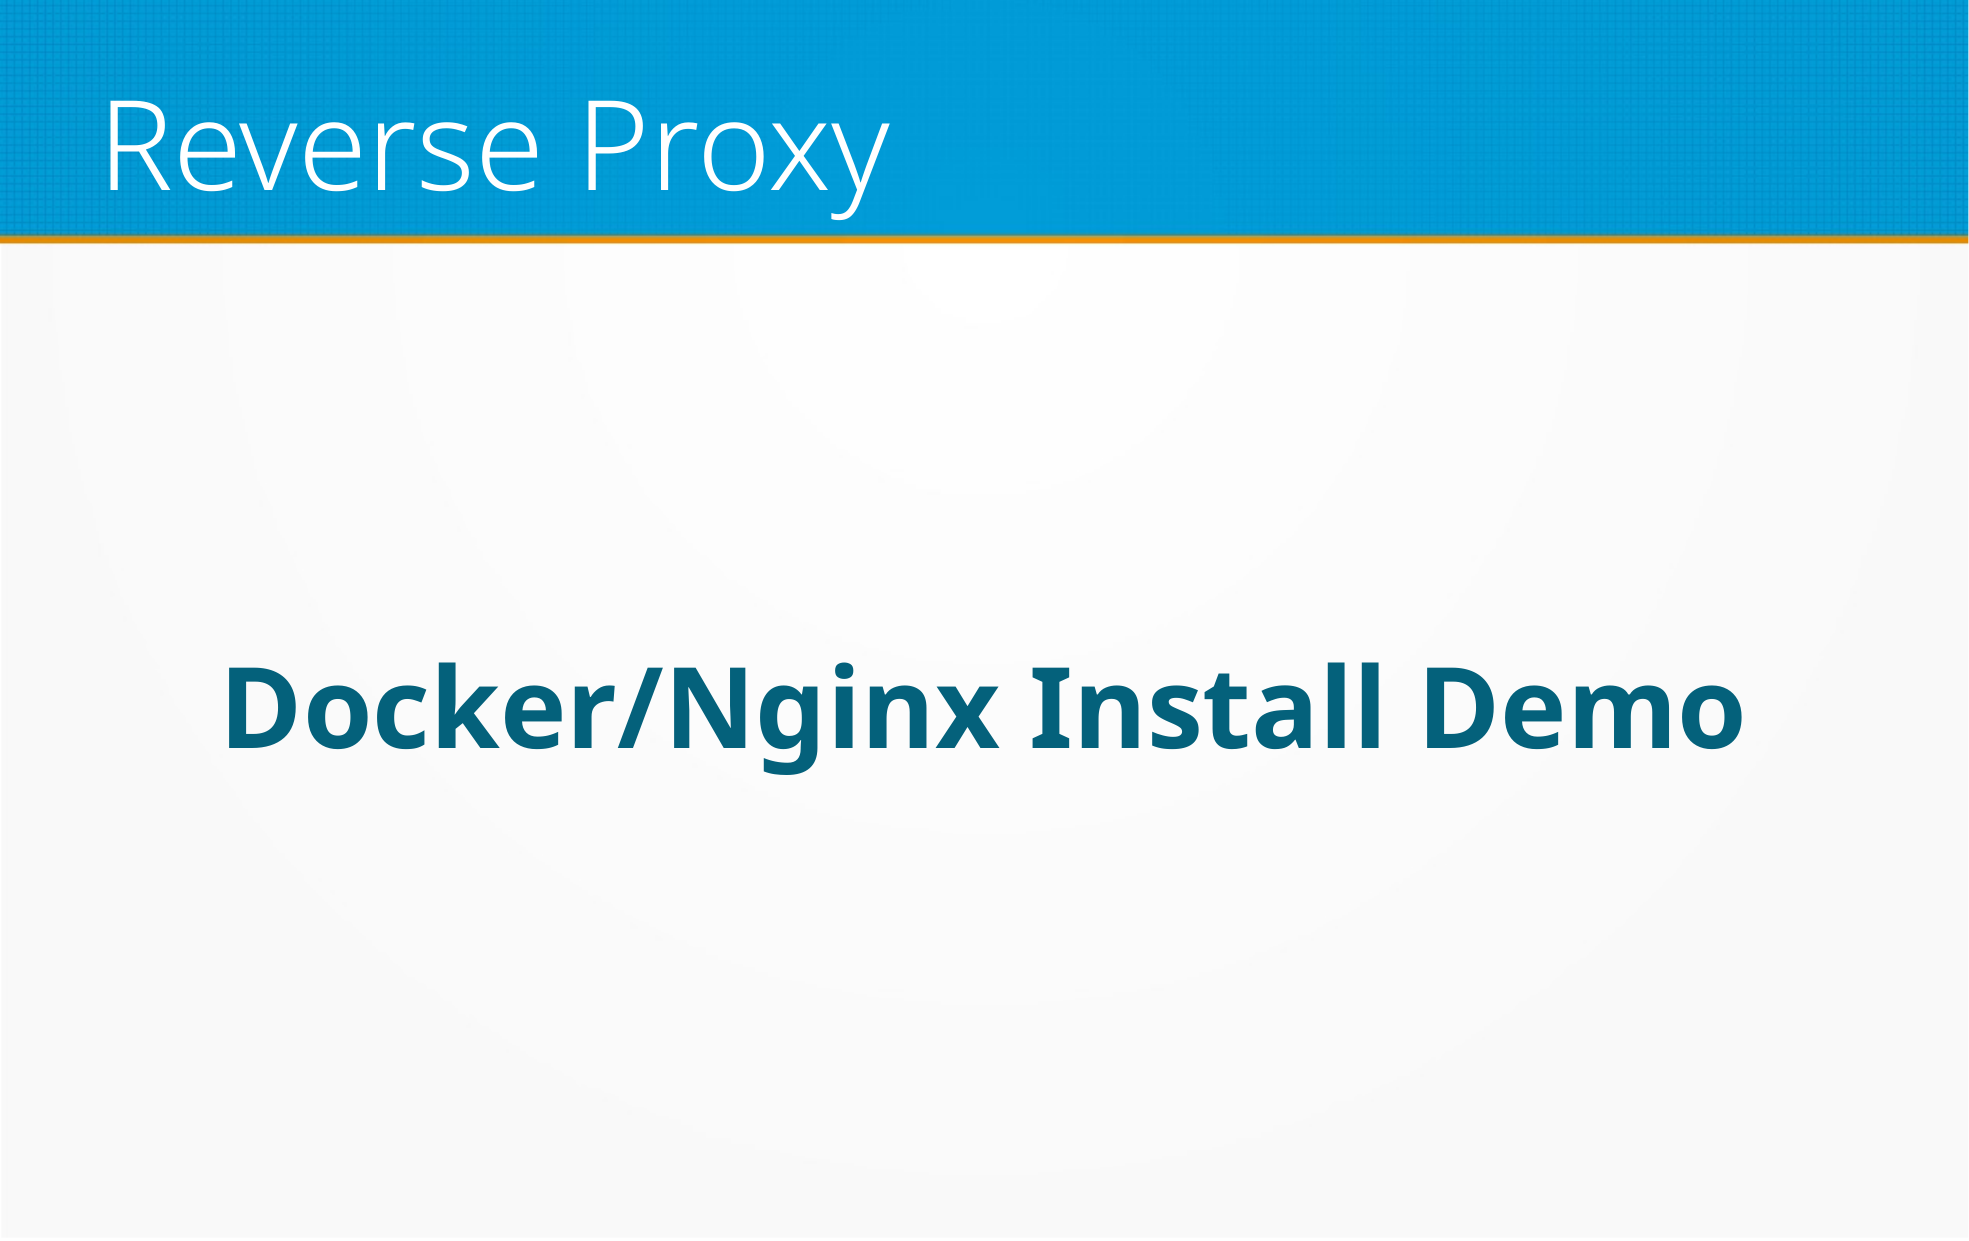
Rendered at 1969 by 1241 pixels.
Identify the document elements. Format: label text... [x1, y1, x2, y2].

picture [0, 233, 1969, 1241]
title Reverse Proxy [98, 19, 1870, 227]
subtitle Docker/Nginx Install Demo [98, 300, 1870, 1111]
